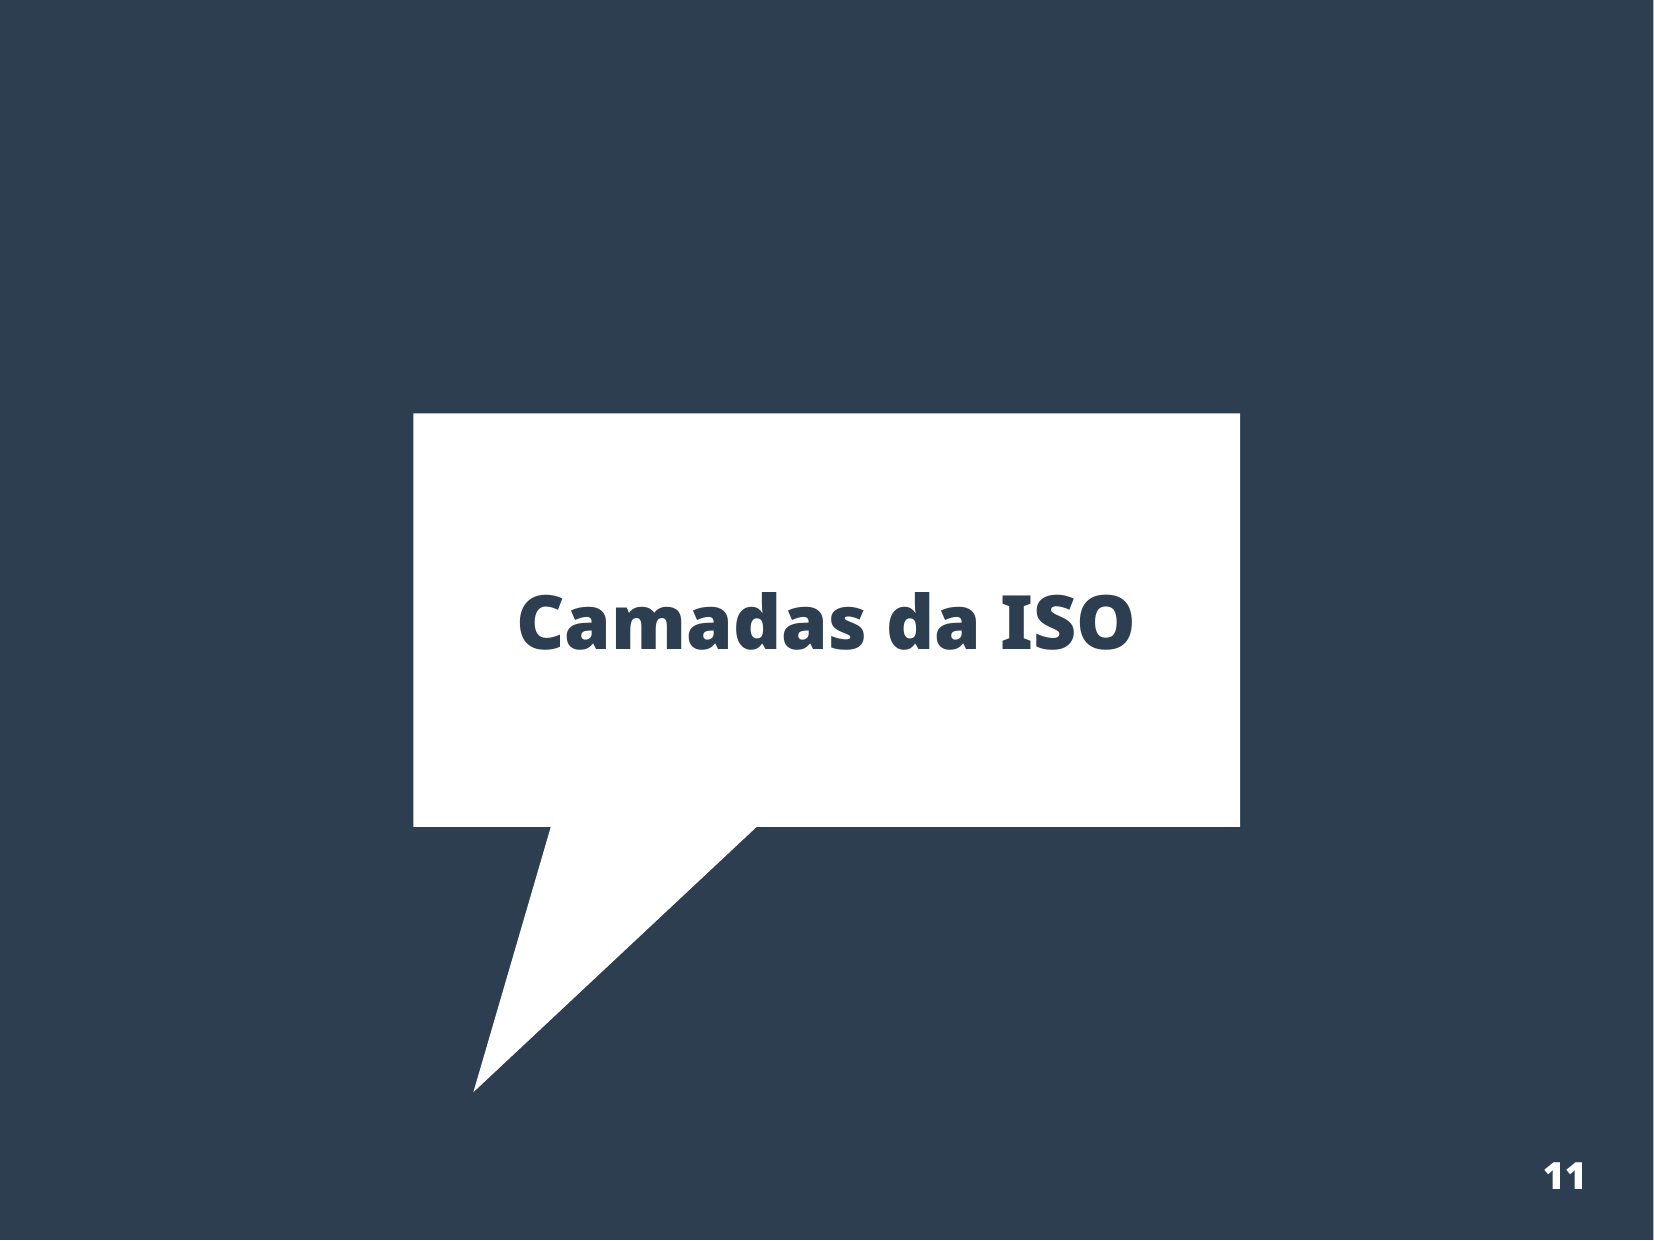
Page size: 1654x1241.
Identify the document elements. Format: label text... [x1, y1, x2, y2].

title Camadas da ISO [442, 442, 1211, 798]
